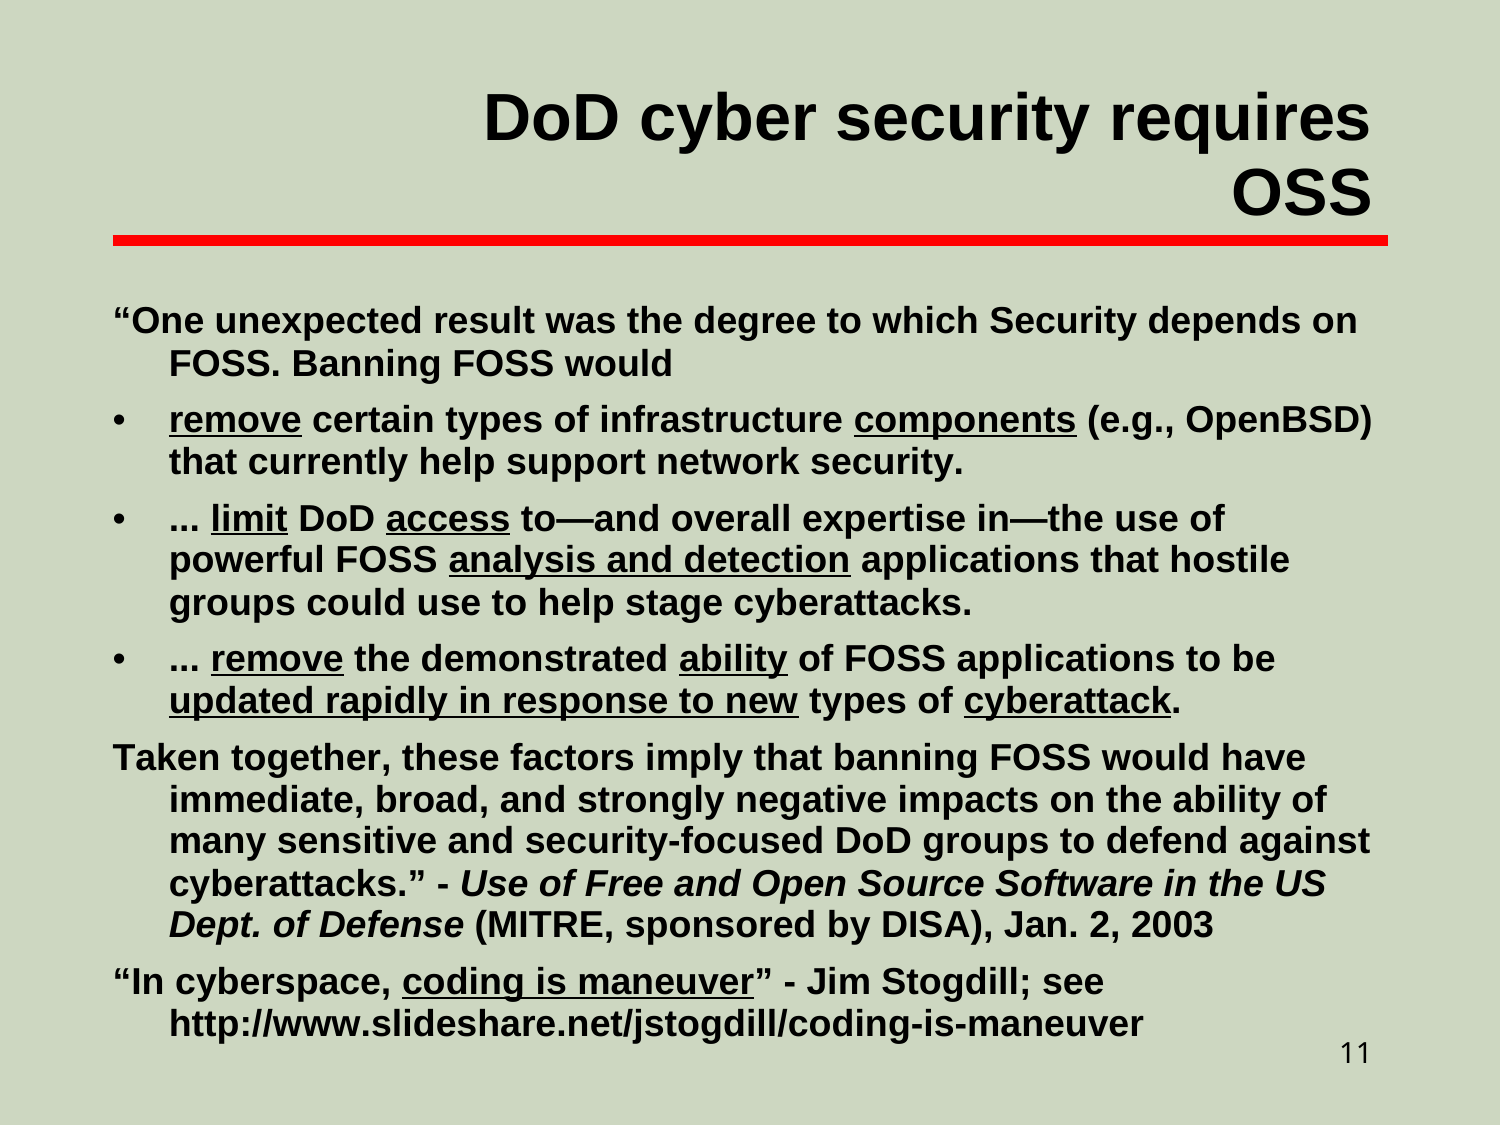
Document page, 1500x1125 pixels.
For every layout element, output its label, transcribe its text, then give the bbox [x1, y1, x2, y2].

title DoD cyber security requires OSS [337, 72, 1388, 238]
list “One unexpected result was the degree to which Security depends on FOSS. Banning FOSS would remove certain types of infrastructure components (e.g., OpenBSD) that currently help support network security. ... limit DoD access to—and overall expertise in—the use of powerful FOSS analysis and detection applications that hostile groups could use to help stage cyberattacks. ... remove the demonstrated ability of FOSS applications to be updated rapidly in response to new types of cyberattack. Taken together, these factors imply that banning FOSS would have immediate, broad, and strongly negative impacts on the ability of many sensitive and security-focused DoD groups to defend against cyberattacks.” - Use of Free and Open Source Software in the US Dept. of Defense (MITRE, sponsored by DISA), Jan. 2, 2003 “In cyberspace, coding is maneuver” - Jim Stogdill; see http://www.slideshare.net/jstogdill/coding-is-maneuver [112, 299, 1388, 1065]
